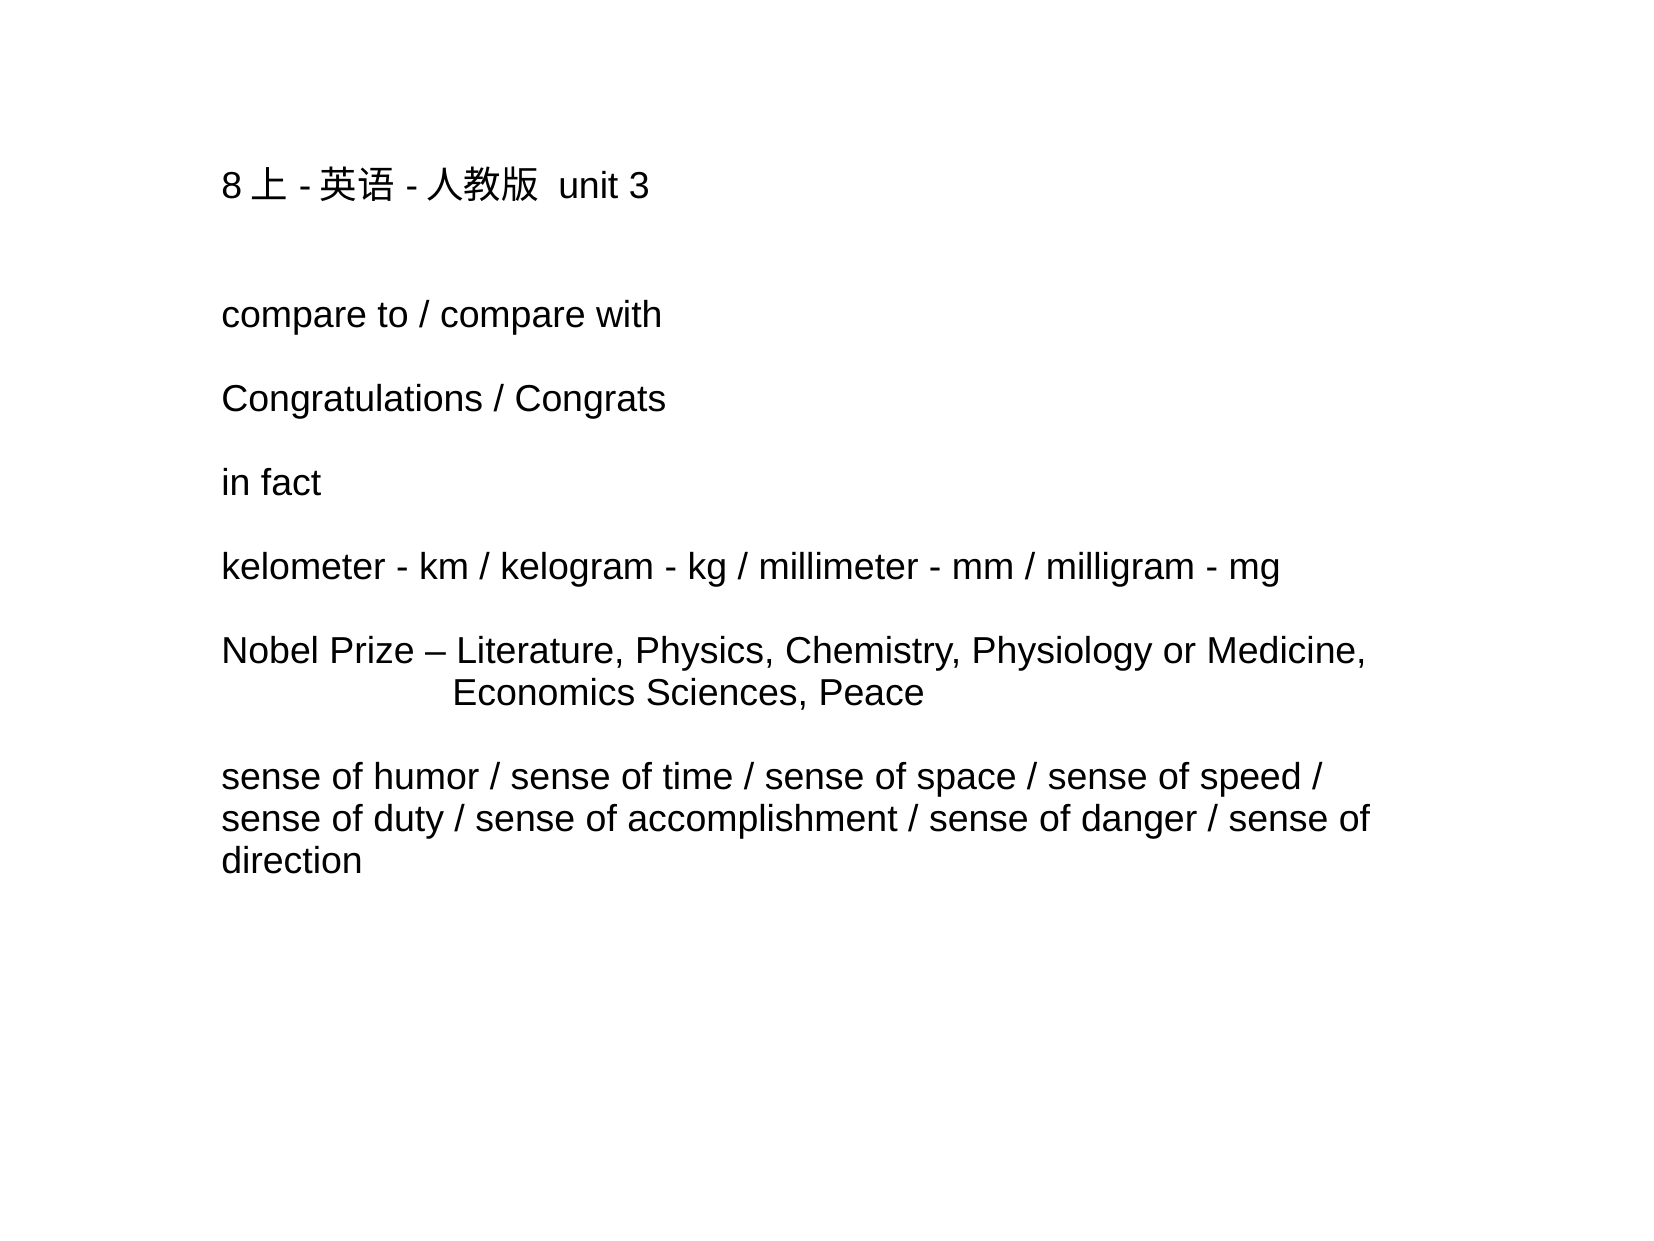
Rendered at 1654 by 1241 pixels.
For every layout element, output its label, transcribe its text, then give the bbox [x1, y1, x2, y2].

text_box 8上-英语-人教版 unit 3 compare to / compare with Congratulations / Congrats in fact kelometer - km / kelogram - kg / millimeter - mm / milligram - mg Nobel Prize – Literature, Physics, Chemistry, Physiology or Medicine, Economics Sciences, Peace sense of humor / sense of time / sense of space / sense of speed / sense of duty / sense of accomplishment / sense of danger / sense of direction [206, 147, 1447, 1046]
